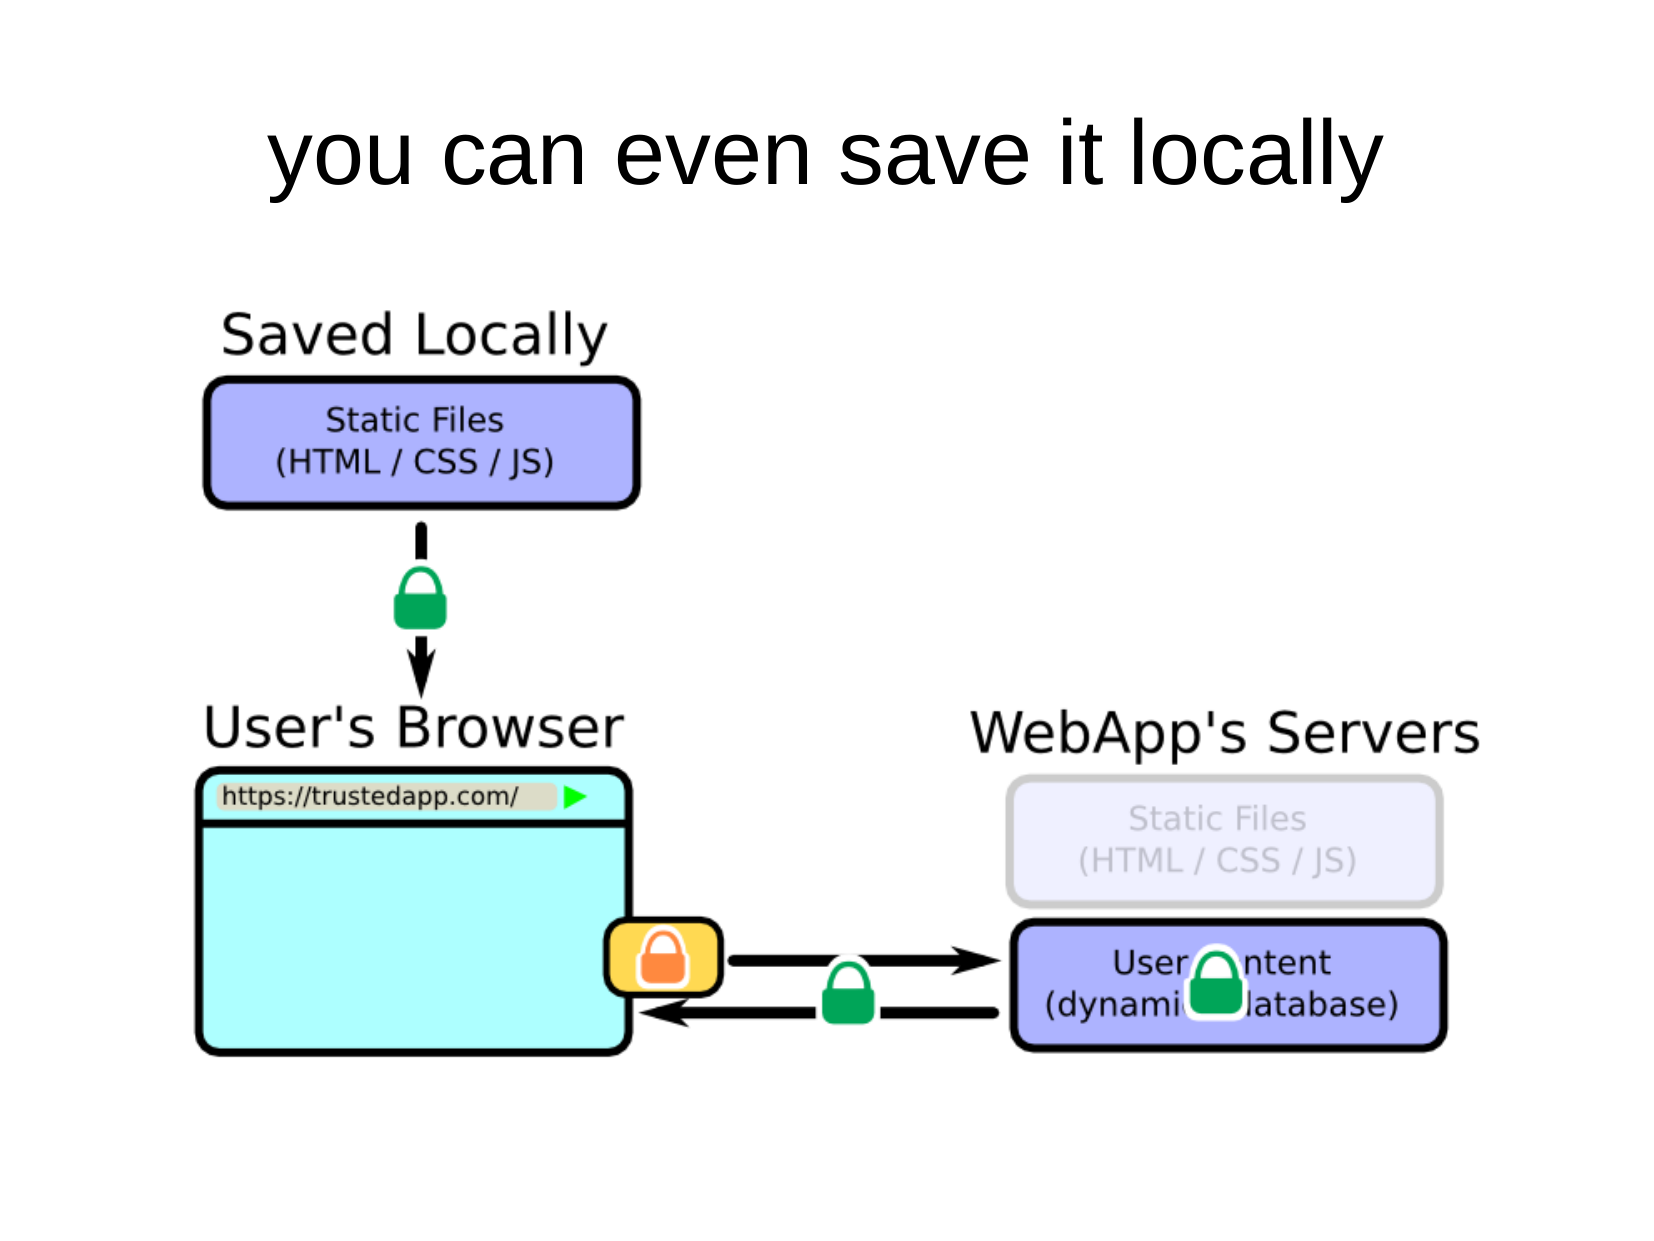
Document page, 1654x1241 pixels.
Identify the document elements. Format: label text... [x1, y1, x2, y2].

picture [84, 264, 1596, 1144]
title you can even save it locally [82, 49, 1571, 257]
